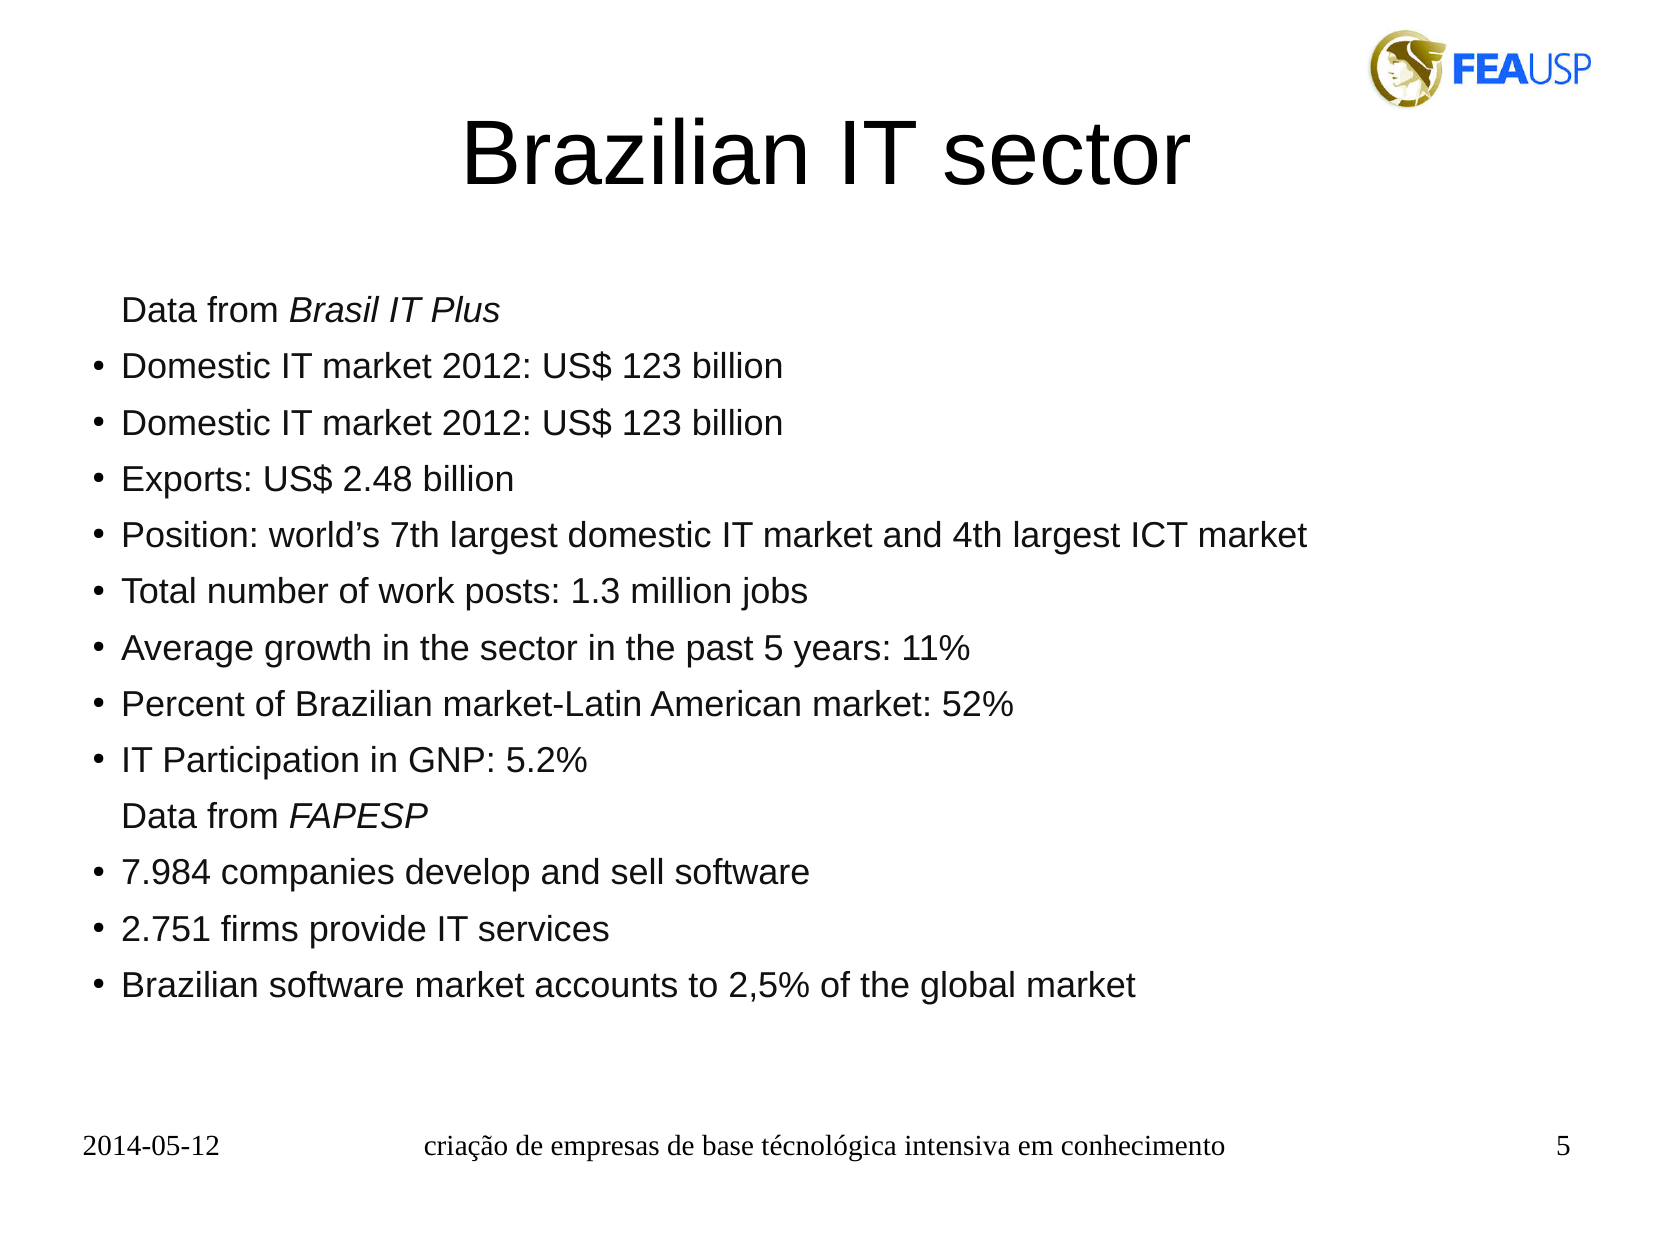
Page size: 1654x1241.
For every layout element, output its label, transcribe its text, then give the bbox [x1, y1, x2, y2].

picture [1366, 29, 1591, 110]
list Data from Brasil IT Plus Domestic IT market 2012: US$ 123 billion Domestic IT market 2012: US$ 123 billion Exports: US$ 2.48 billion Position: world’s 7th largest domestic IT market and 4th largest ICT market Total number of work posts: 1.3 million jobs Average growth in the sector in the past 5 years: 11% Percent of Brazilian market-Latin American market: 52% IT Participation in GNP: 5.2% Data from FAPESP 7.984 companies develop and sell software 2.751 firms provide IT services Brazilian software market accounts to 2,5% of the global market [82, 290, 1571, 1010]
title Brazilian IT sector [82, 49, 1571, 257]
